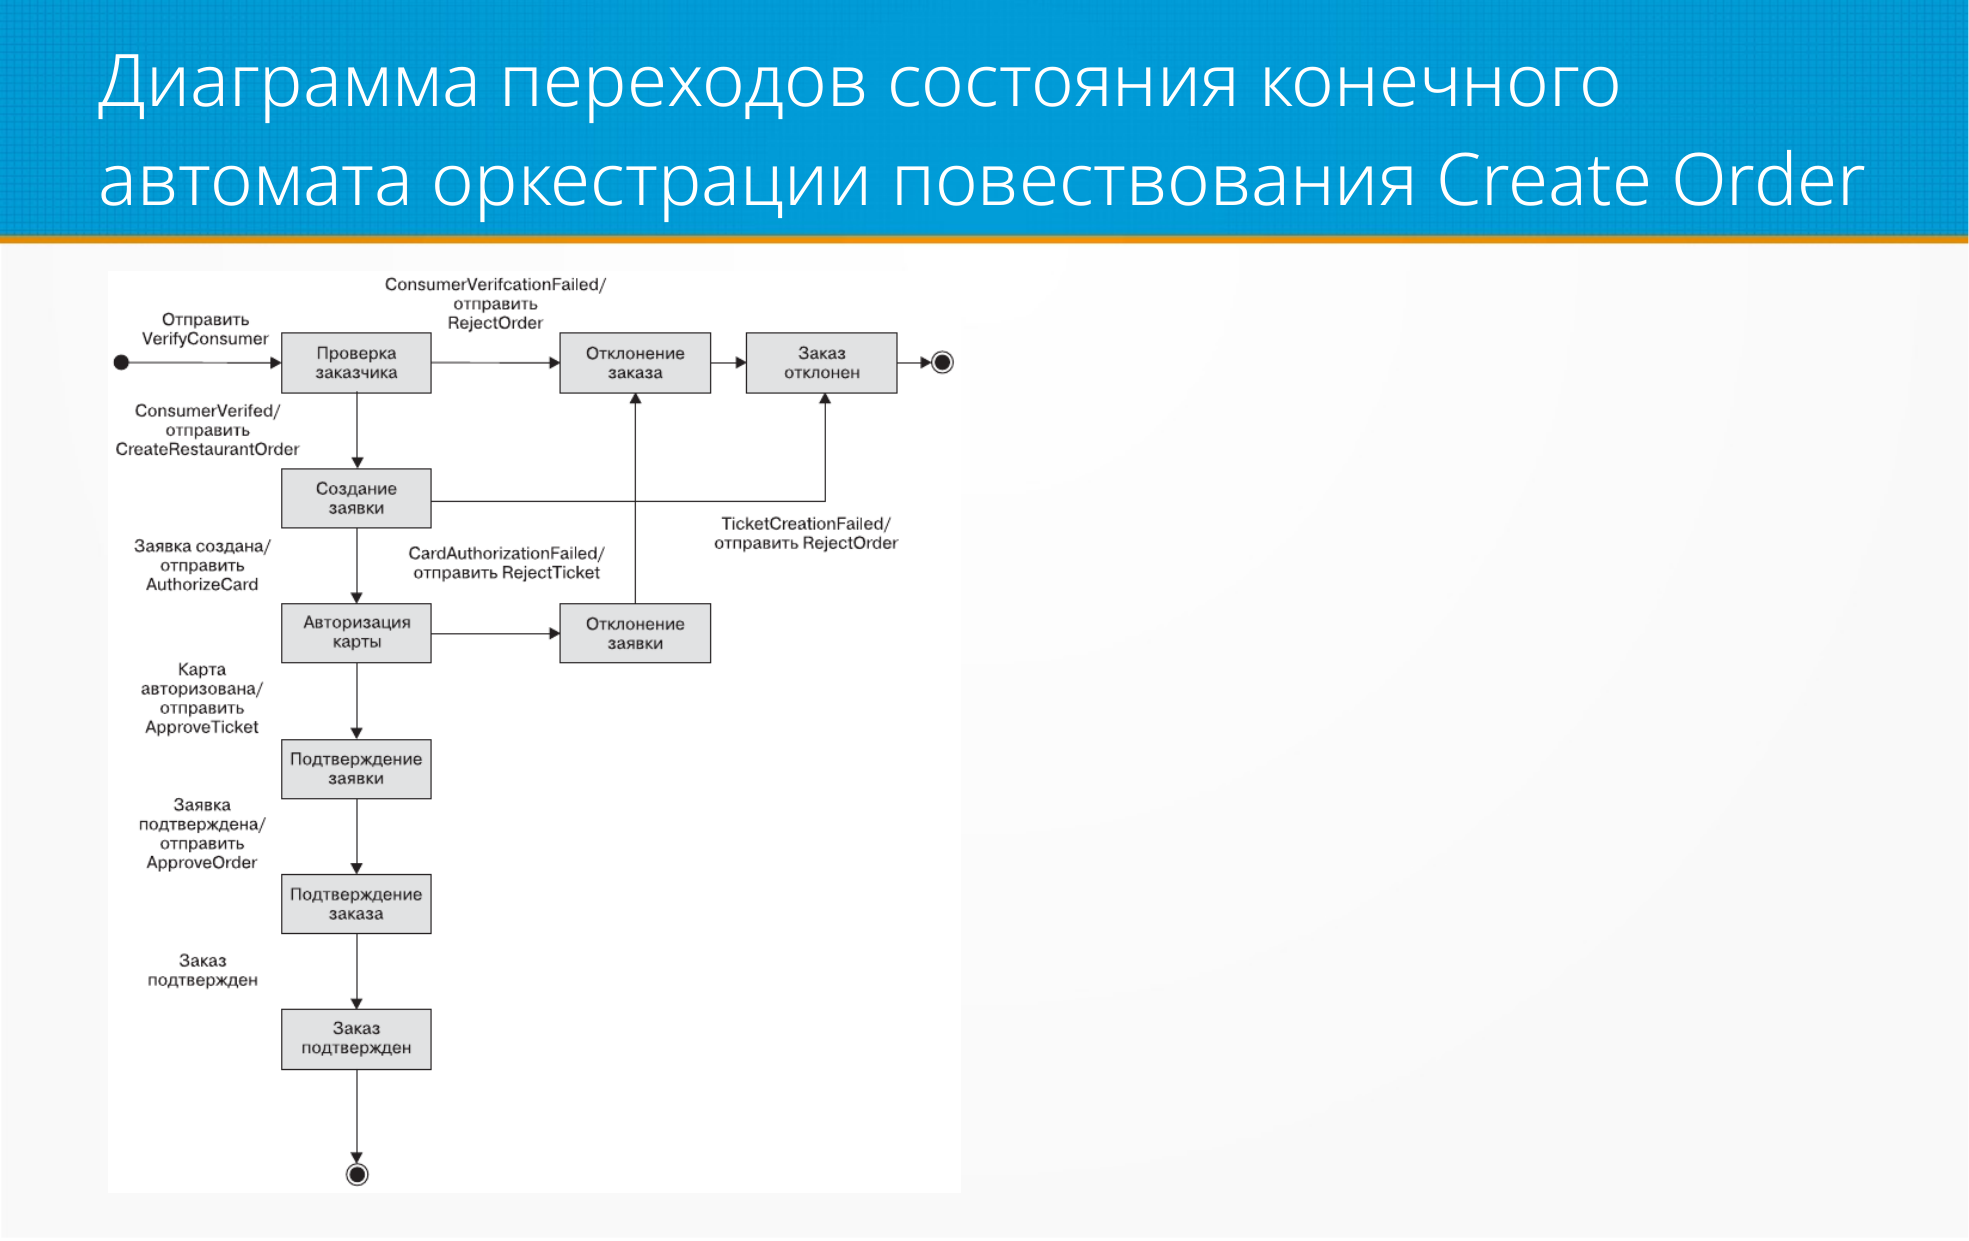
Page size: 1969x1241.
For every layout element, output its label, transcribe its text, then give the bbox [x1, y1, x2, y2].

picture [0, 233, 1969, 1241]
title Диаграмма переходов состояния конечного автомата оркестрации повествования Create Order [98, 19, 1870, 227]
